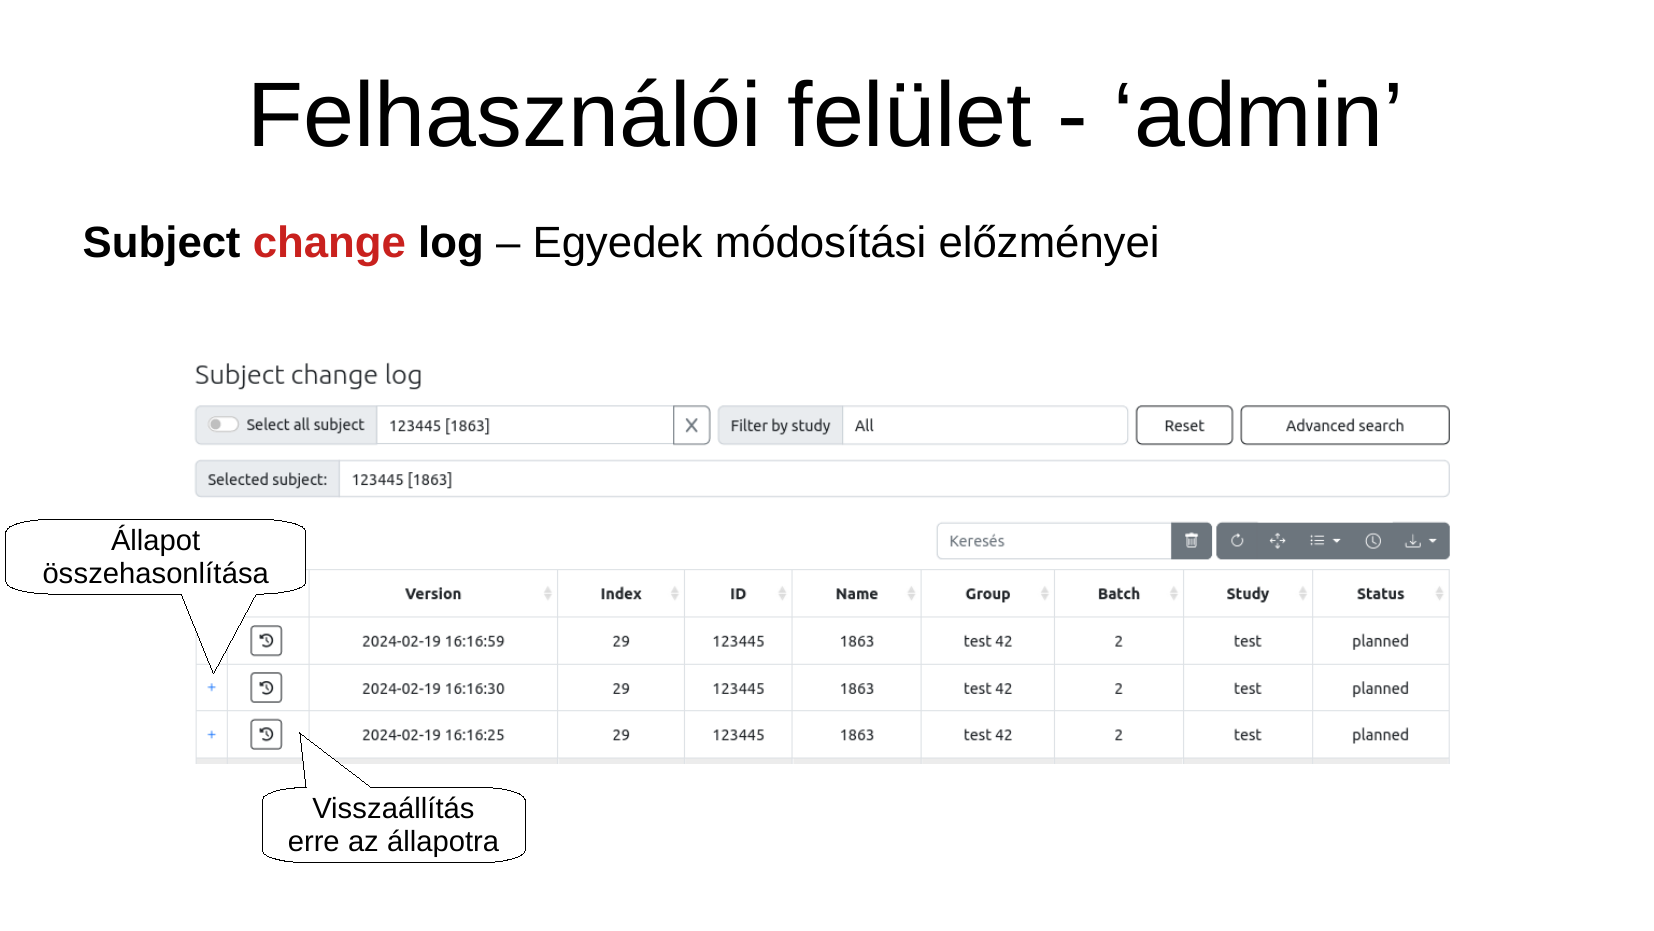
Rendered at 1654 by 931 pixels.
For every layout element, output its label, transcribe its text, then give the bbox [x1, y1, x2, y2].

title Felhasználói felület - ‘admin’ [82, 37, 1571, 193]
list Subject change log – Egyedek módosítási előzményei [82, 217, 1571, 301]
text_box Visszaállítás erre az állapotra [262, 732, 526, 863]
picture [172, 344, 1481, 764]
text_box Állapot összehasonlítása [5, 519, 306, 674]
